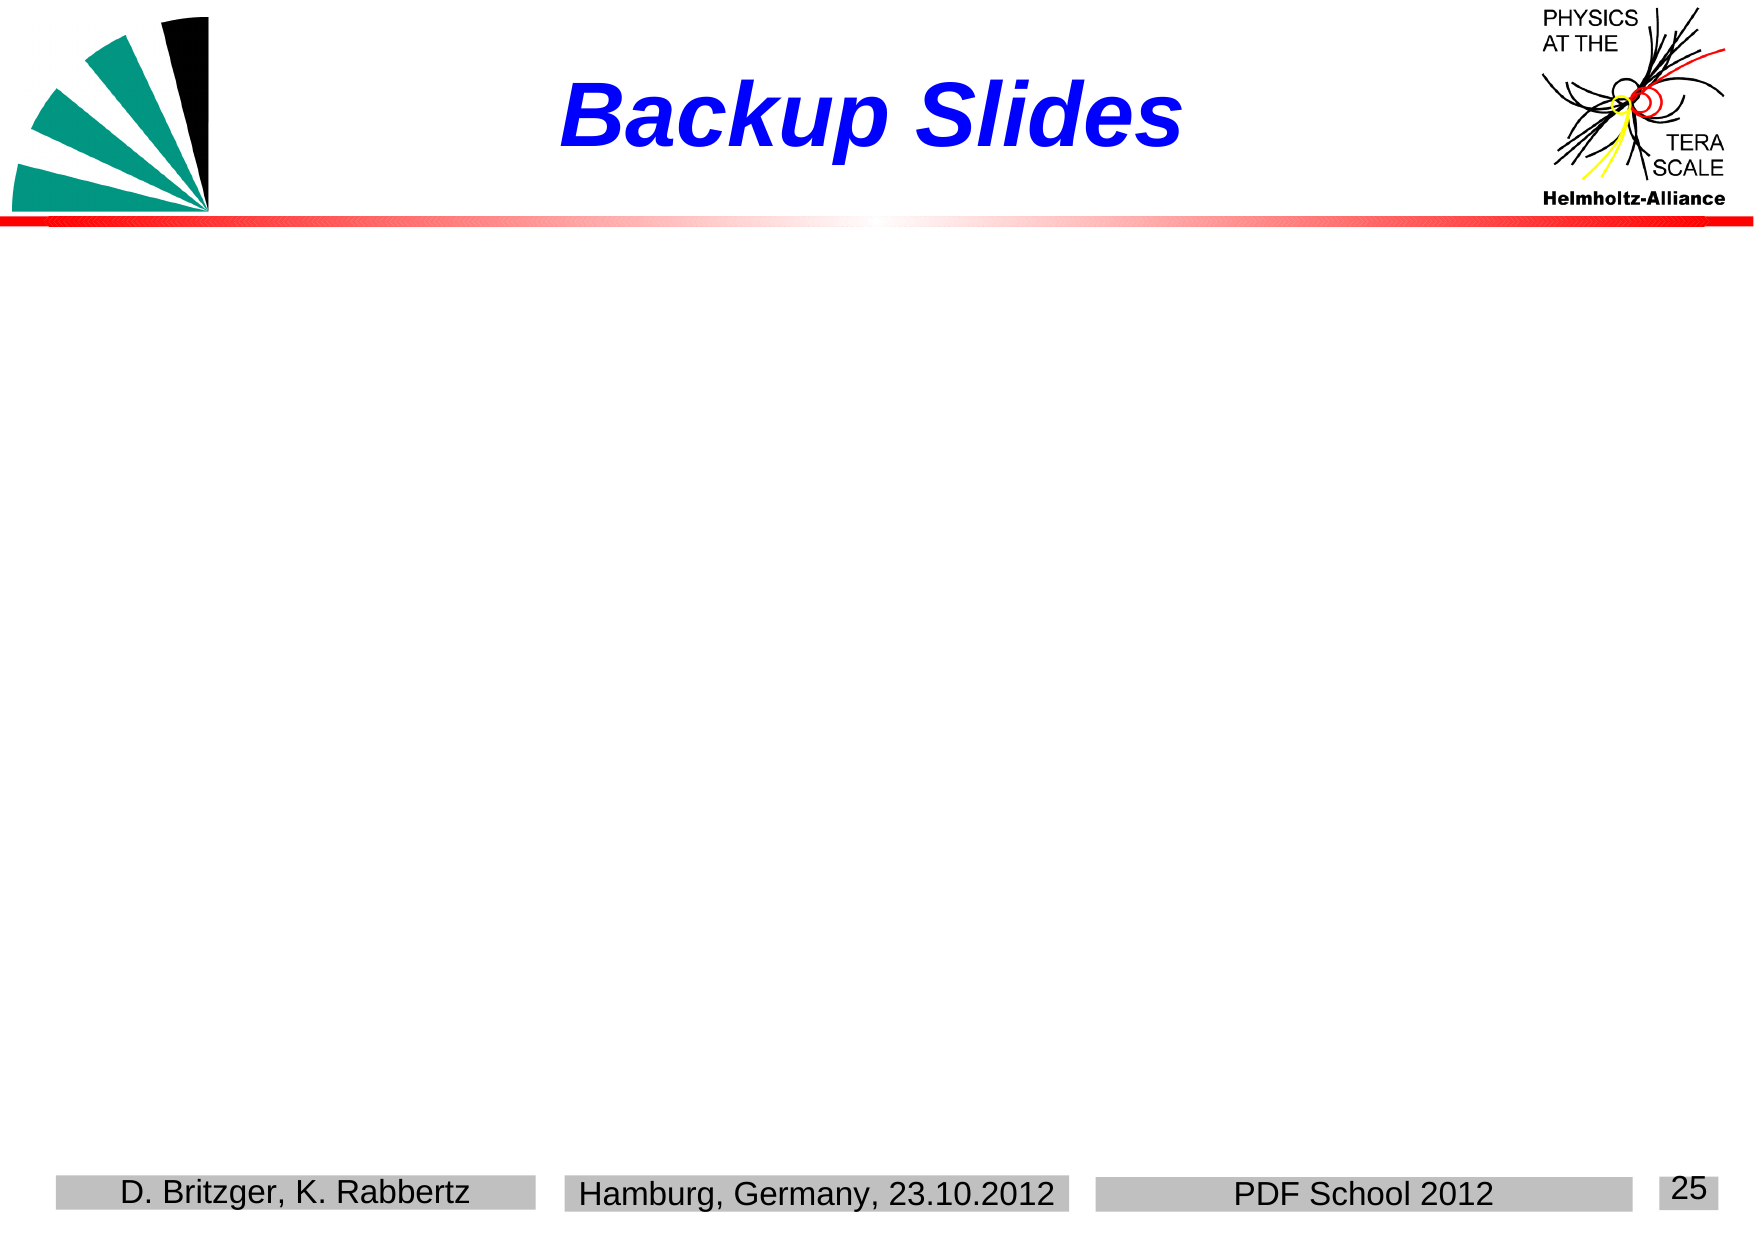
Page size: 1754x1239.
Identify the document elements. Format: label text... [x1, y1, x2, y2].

picture [1524, 0, 1742, 216]
picture [12, 17, 209, 214]
title Backup Slides [220, 16, 1525, 213]
